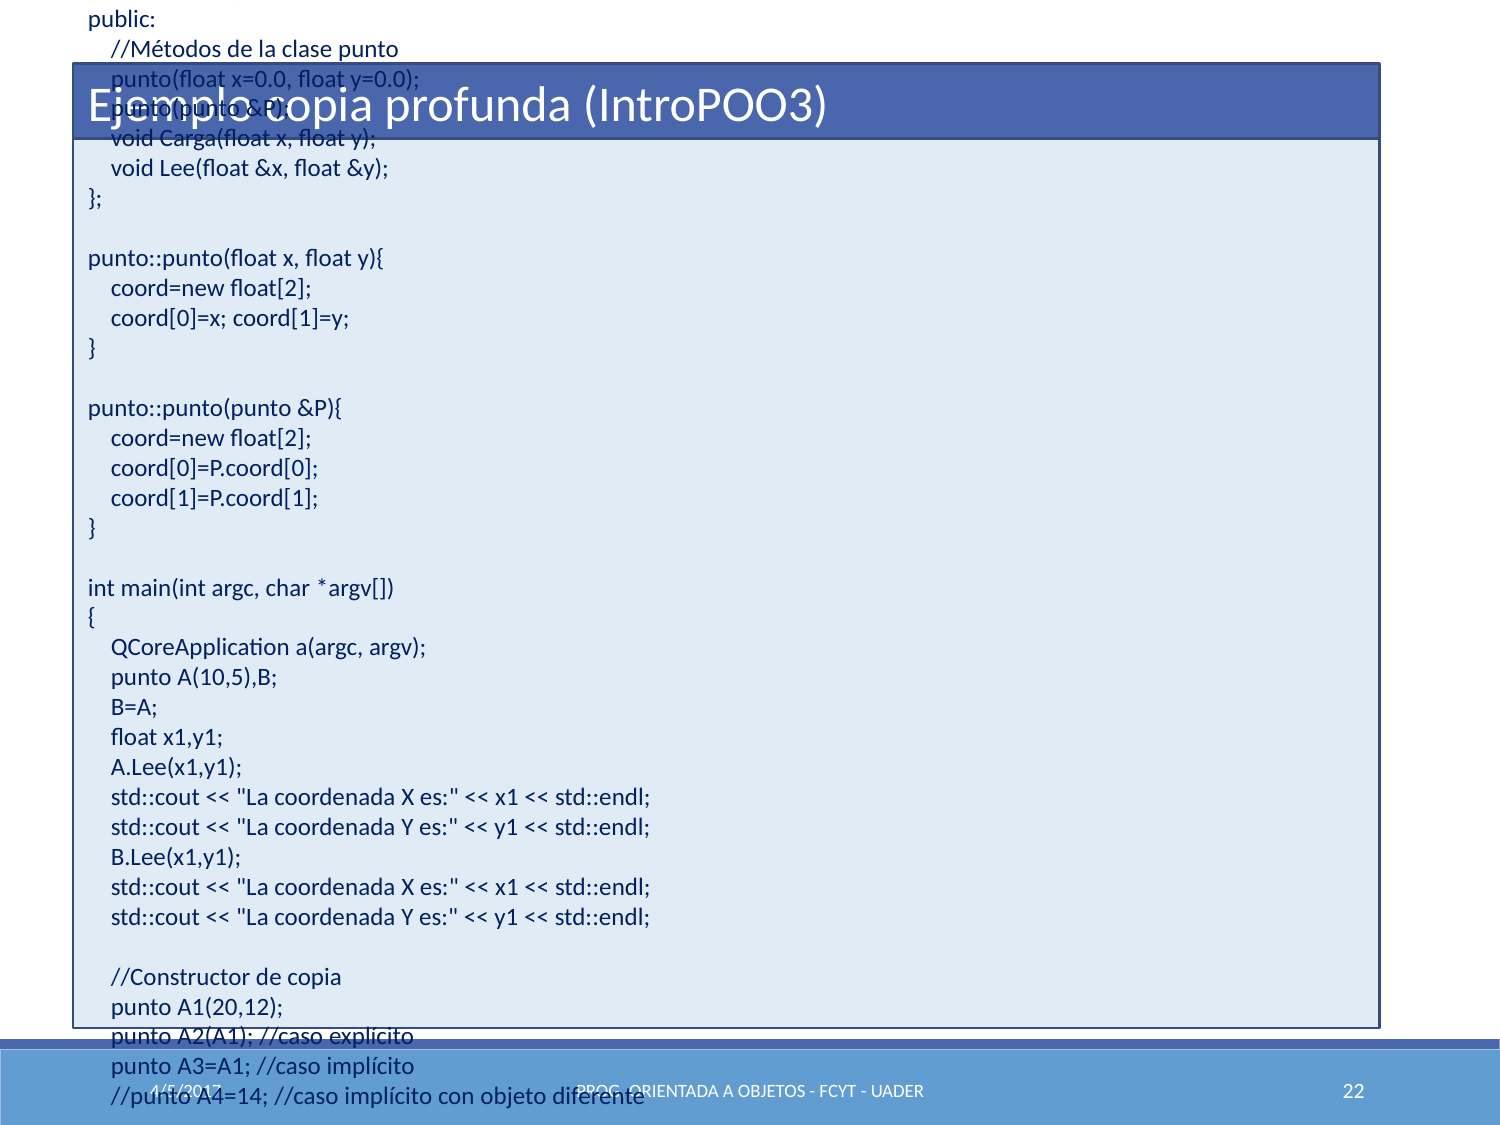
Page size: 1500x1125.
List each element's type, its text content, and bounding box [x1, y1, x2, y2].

slide_number <número> [1218, 1059, 1380, 1120]
text_box //constructor de copia con copia profunda #include <QCoreApplication> #include <iostream> #include <math.h> class punto{ private: //Atributos de la clase punto float *coord; public: //Métodos de la clase punto punto(float x=0.0, float y=0.0); punto(punto &P); void Carga(float x, float y); void Lee(float &x, float &y); }; punto::punto(float x, float y){ coord=new float[2]; coord[0]=x; coord[1]=y; } punto::punto(punto &P){ coord=new float[2]; coord[0]=P.coord[0]; coord[1]=P.coord[1]; } int main(int argc, char *argv[]) { QCoreApplication a(argc, argv); punto A(10,5),B; B=A; float x1,y1; A.Lee(x1,y1); std::cout << "La coordenada X es:" << x1 << std::endl; std::cout << "La coordenada Y es:" << y1 << std::endl; B.Lee(x1,y1); std::cout << "La coordenada X es:" << x1 << std::endl; std::cout << "La coordenada Y es:" << y1 << std::endl; //Constructor de copia punto A1(20,12); punto A2(A1); //caso explícito punto A3=A1; //caso implícito //punto A4=14; //caso implícito con objeto diferente A1.Carga(-3,-2); A2.Lee(x1,y1); std::cout << "La coordenada X es:" << x1 << std::endl; std::cout << "La coordenada Y es:" << y1 << std::endl; A3.Lee(x1,y1); std::cout << "La coordenada X es:" << x1 << std::endl; std::cout << "La coordenada Y es:" << y1 << std::endl; return a.exec(); [73, 138, 1380, 1029]
text_box Ejemplo copia profunda (IntroPOO3) [73, 63, 1380, 138]
slide_number 4/5/2017 [135, 1059, 440, 1120]
footer Prog. Orientada a Objetos - FCyT - UADER [453, 1059, 1047, 1120]
